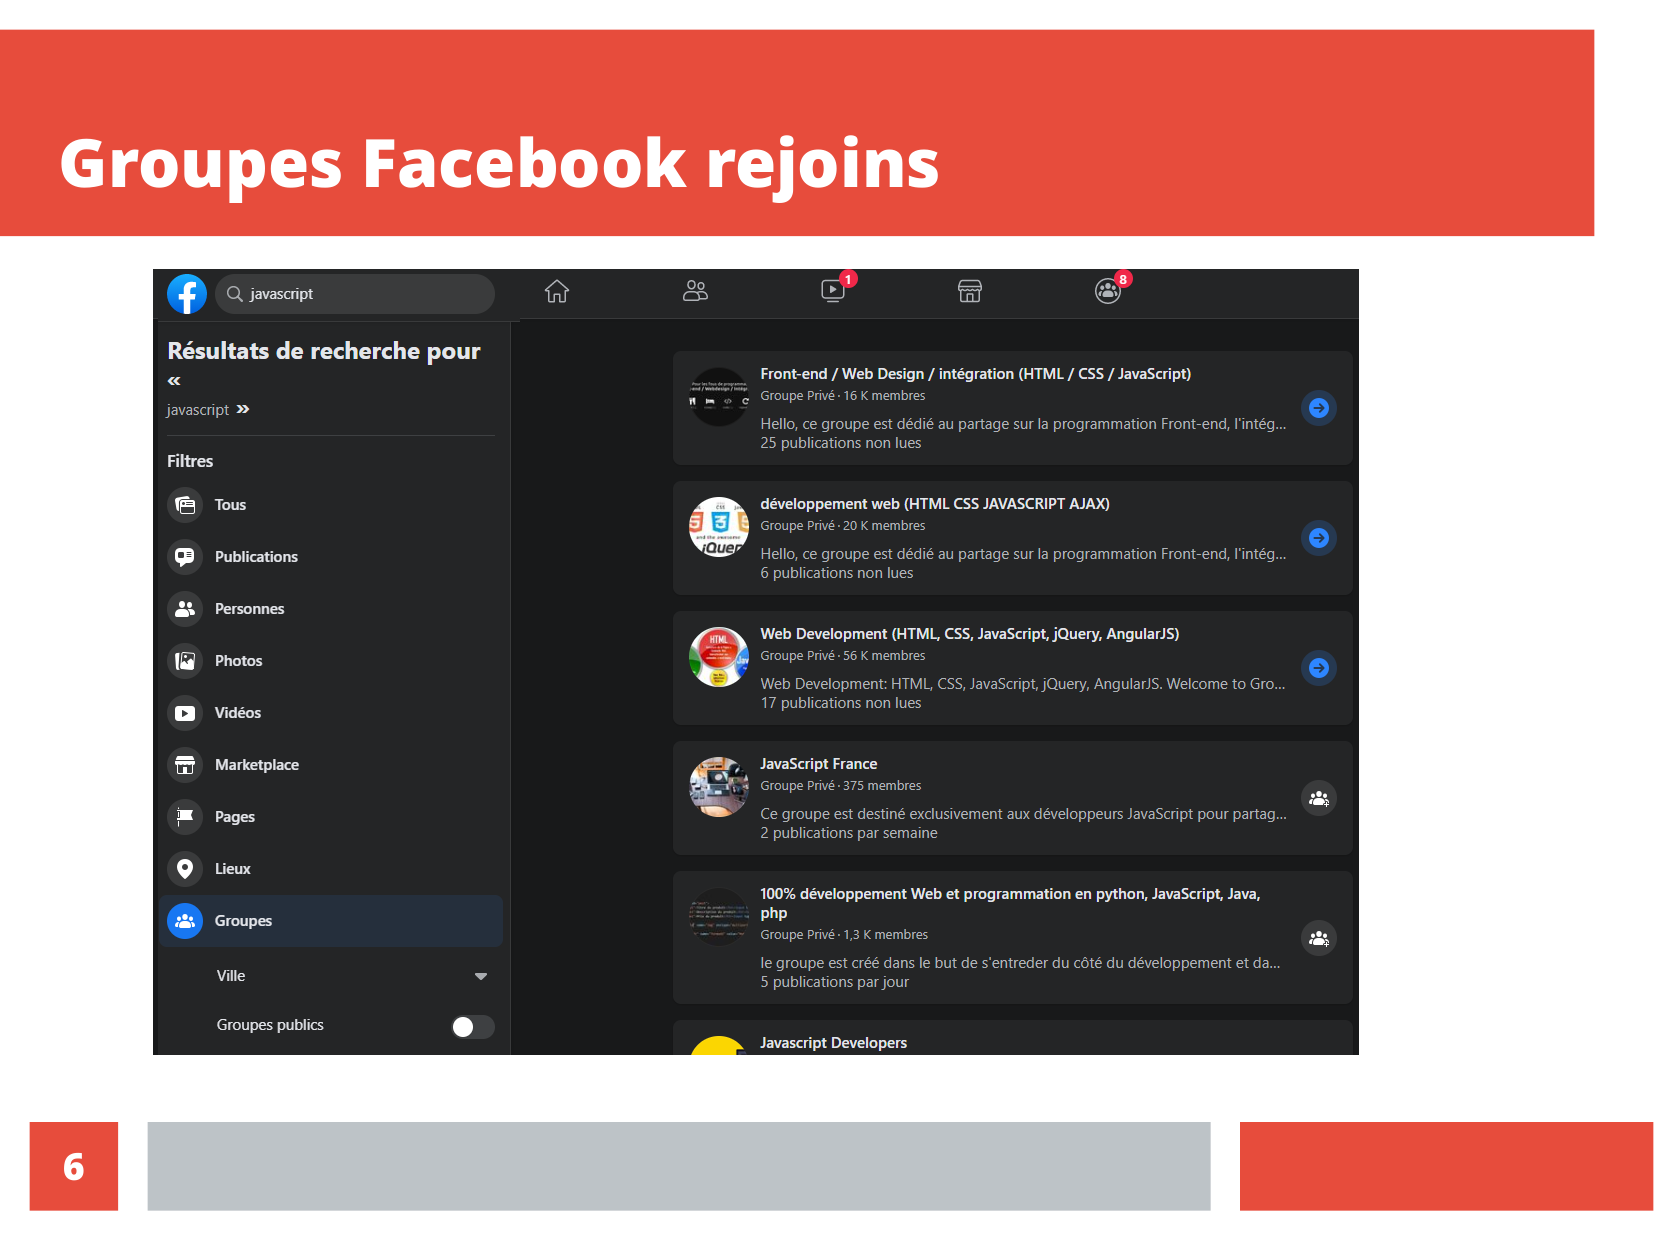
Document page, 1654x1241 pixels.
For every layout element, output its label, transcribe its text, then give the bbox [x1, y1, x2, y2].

picture [153, 269, 1359, 1055]
title Groupes Facebook rejoins [59, 59, 1595, 207]
